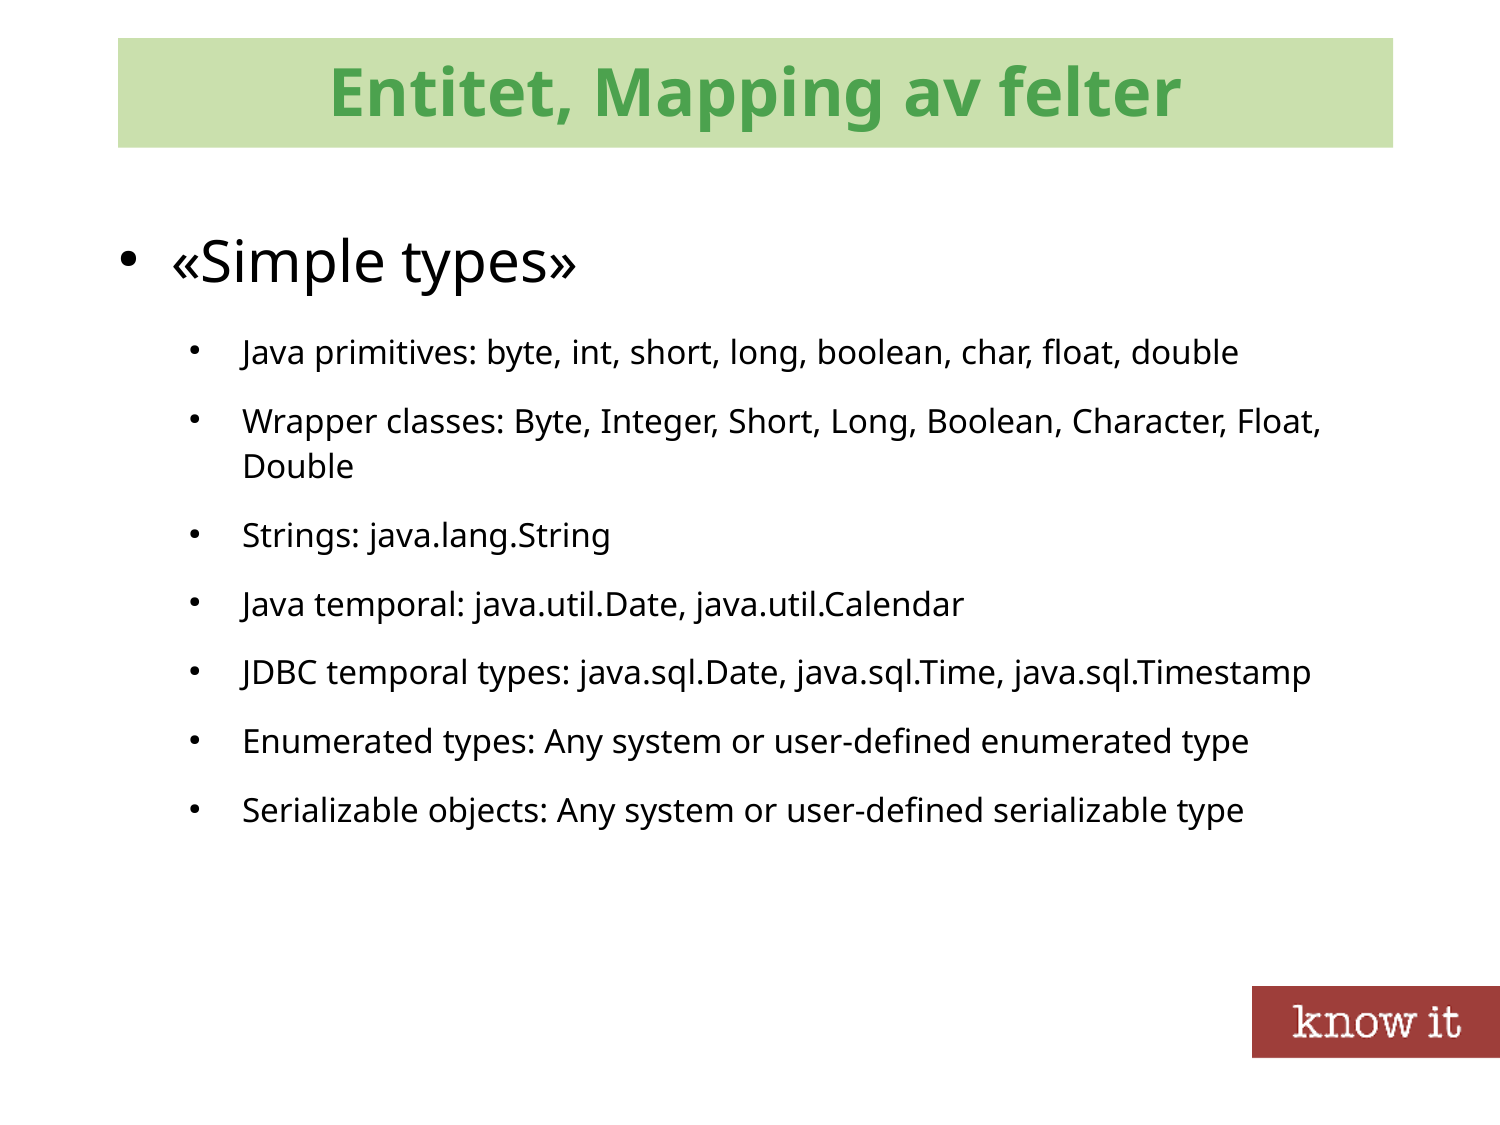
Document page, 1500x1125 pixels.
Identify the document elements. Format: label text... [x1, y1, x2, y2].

text_box Entitet, Mapping av felter [118, 38, 1394, 148]
picture [1252, 986, 1500, 1058]
list «Simple types» Java primitives: byte, int, short, long, boolean, char, float, double Wrapper classes: Byte, Integer, Short, Long, Boolean, Character, Float, Double Strings: java.lang.String Java temporal: java.util.Date, java.util.Calendar JDBC temporal types: java.sql.Date, java.sql.Time, java.sql.Timestamp Enumerated types: Any system or user-defined enumerated type Serializable objects: Any system or user-defined serializable type [100, 220, 1360, 935]
